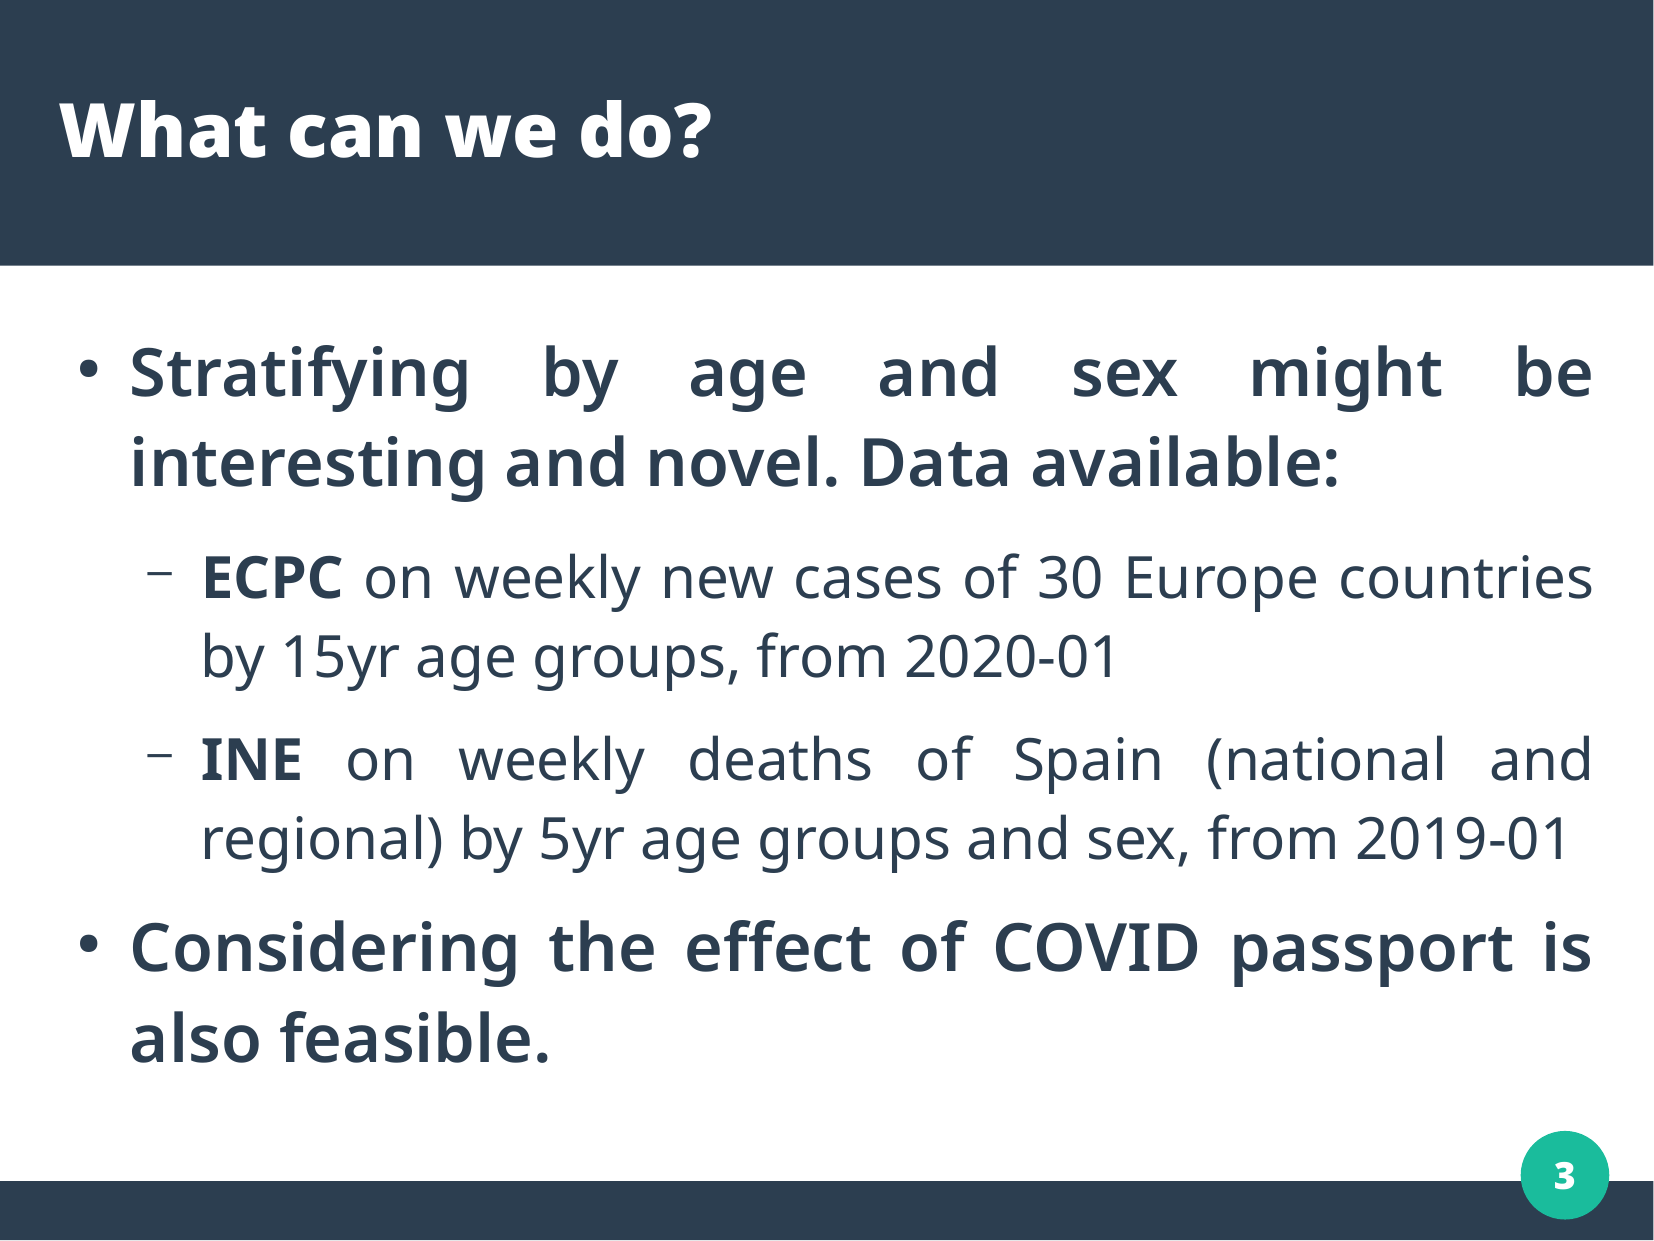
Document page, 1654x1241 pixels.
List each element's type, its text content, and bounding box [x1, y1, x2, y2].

list Stratifying by age and sex might be interesting and novel. Data available: ECPC on weekly new cases of 30 Europe countries by 15yr age groups, from 2020-01 INE on weekly deaths of Spain (national and regional) by 5yr age groups and sex, from 2019-01 Considering the effect of COVID passport is also feasible. [59, 324, 1595, 1152]
title What can we do? [59, 49, 1595, 207]
